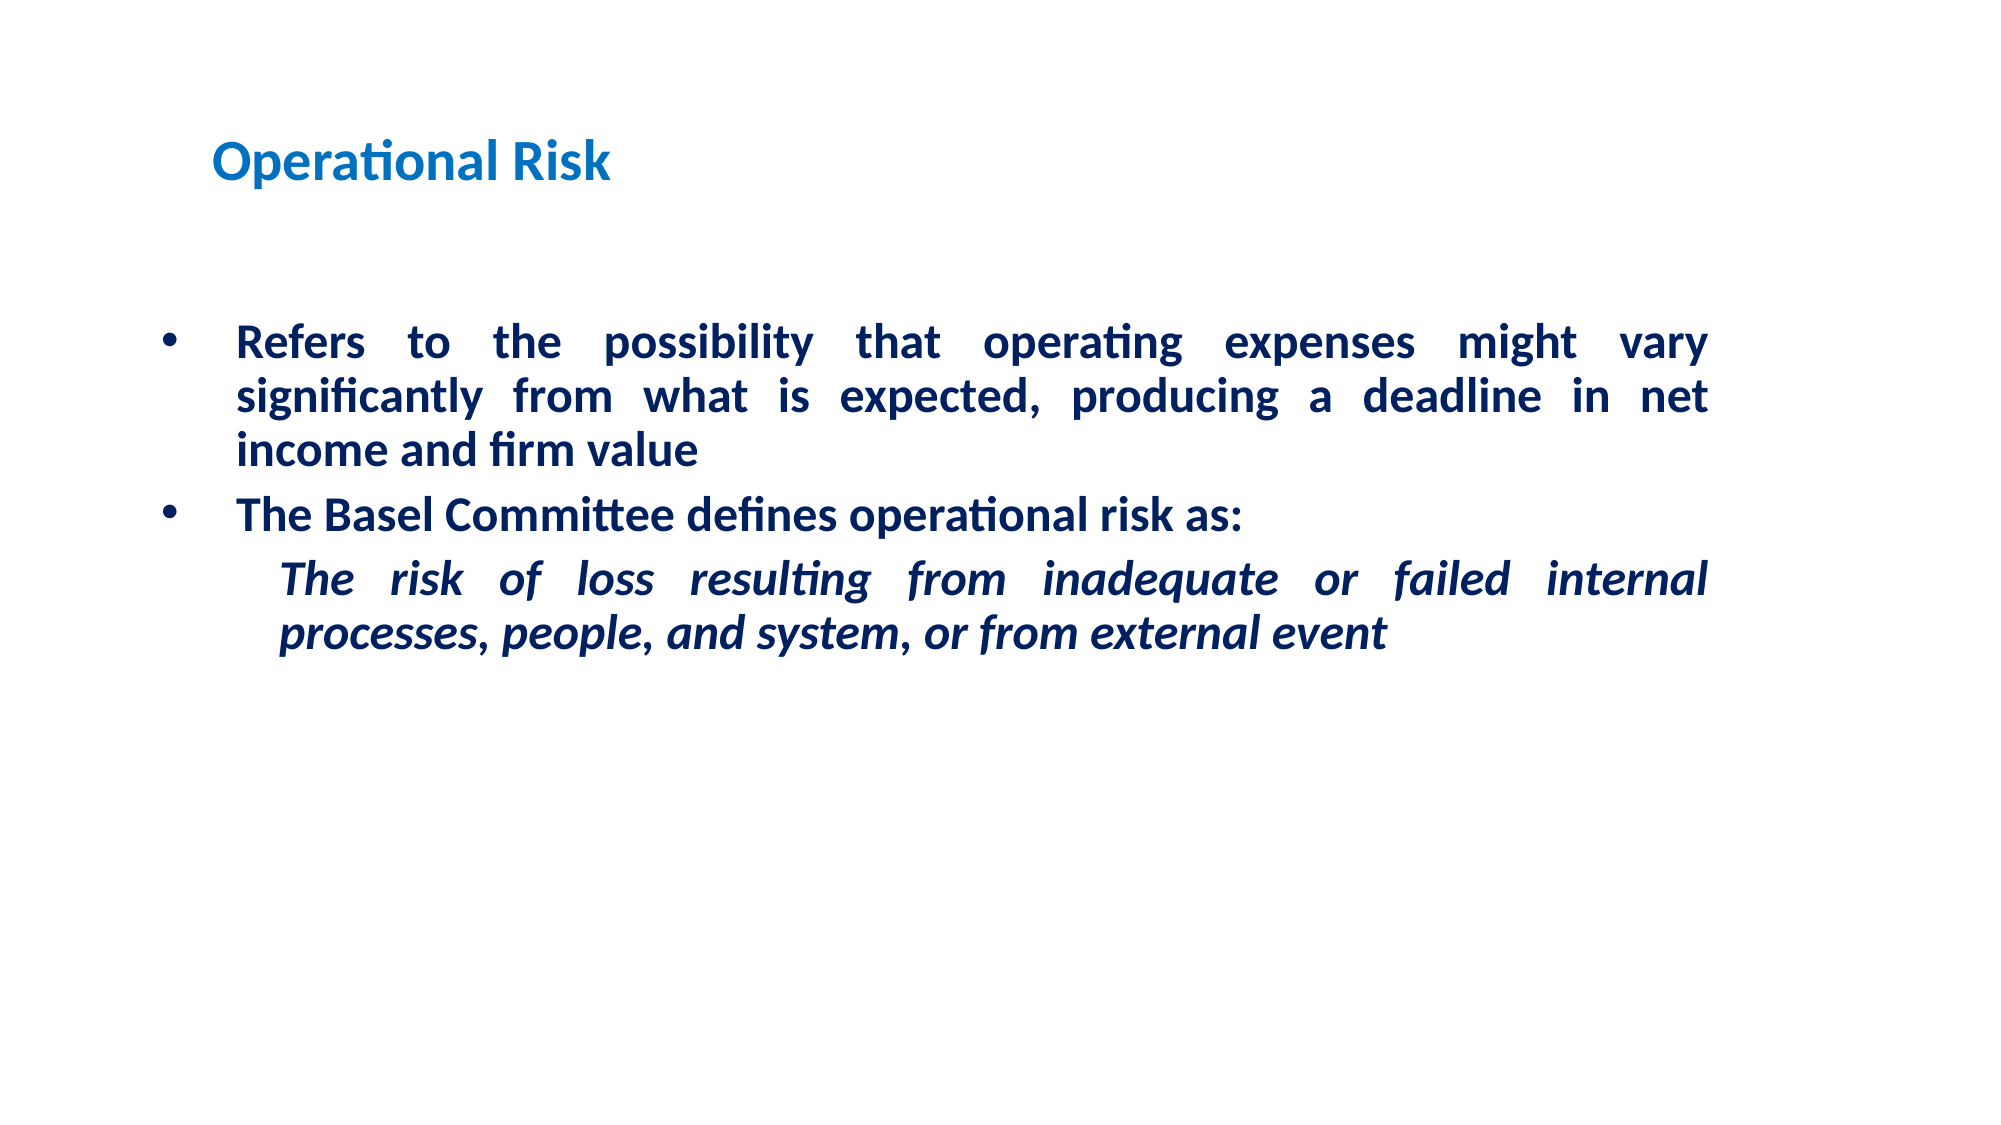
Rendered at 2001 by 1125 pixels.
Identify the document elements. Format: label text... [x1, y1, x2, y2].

list Refers to the possibility that operating expenses might vary significantly from what is expected, producing a deadline in net income and firm value The Basel Committee defines operational risk as: The risk of loss resulting from inadequate or failed internal processes, people, and system, or from external event [146, 307, 1725, 903]
text_box Operational Risk [197, 114, 1724, 200]
